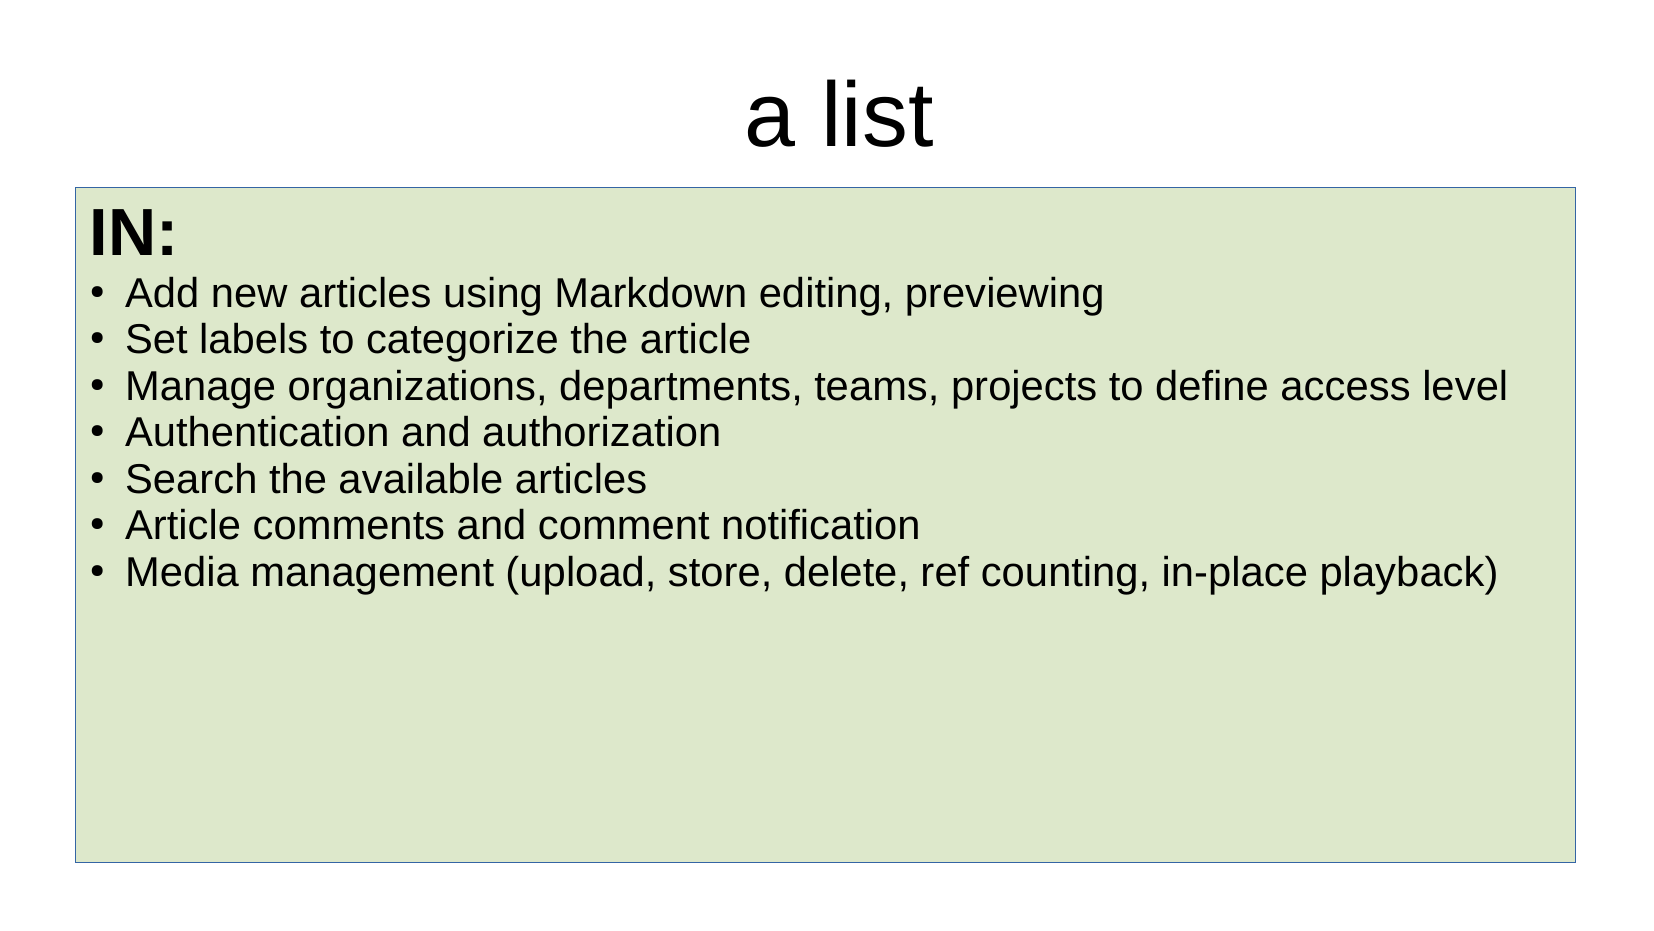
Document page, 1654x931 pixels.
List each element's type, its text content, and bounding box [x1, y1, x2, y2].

text_box IN: Add new articles using Markdown editing, previewing Set labels to categorize the article Manage organizations, departments, teams, projects to define access level Authentication and authorization Search the available articles Article comments and comment notification Media management (upload, store, delete, ref counting, in-place playback) [75, 187, 1576, 863]
title a list [82, 37, 1571, 187]
